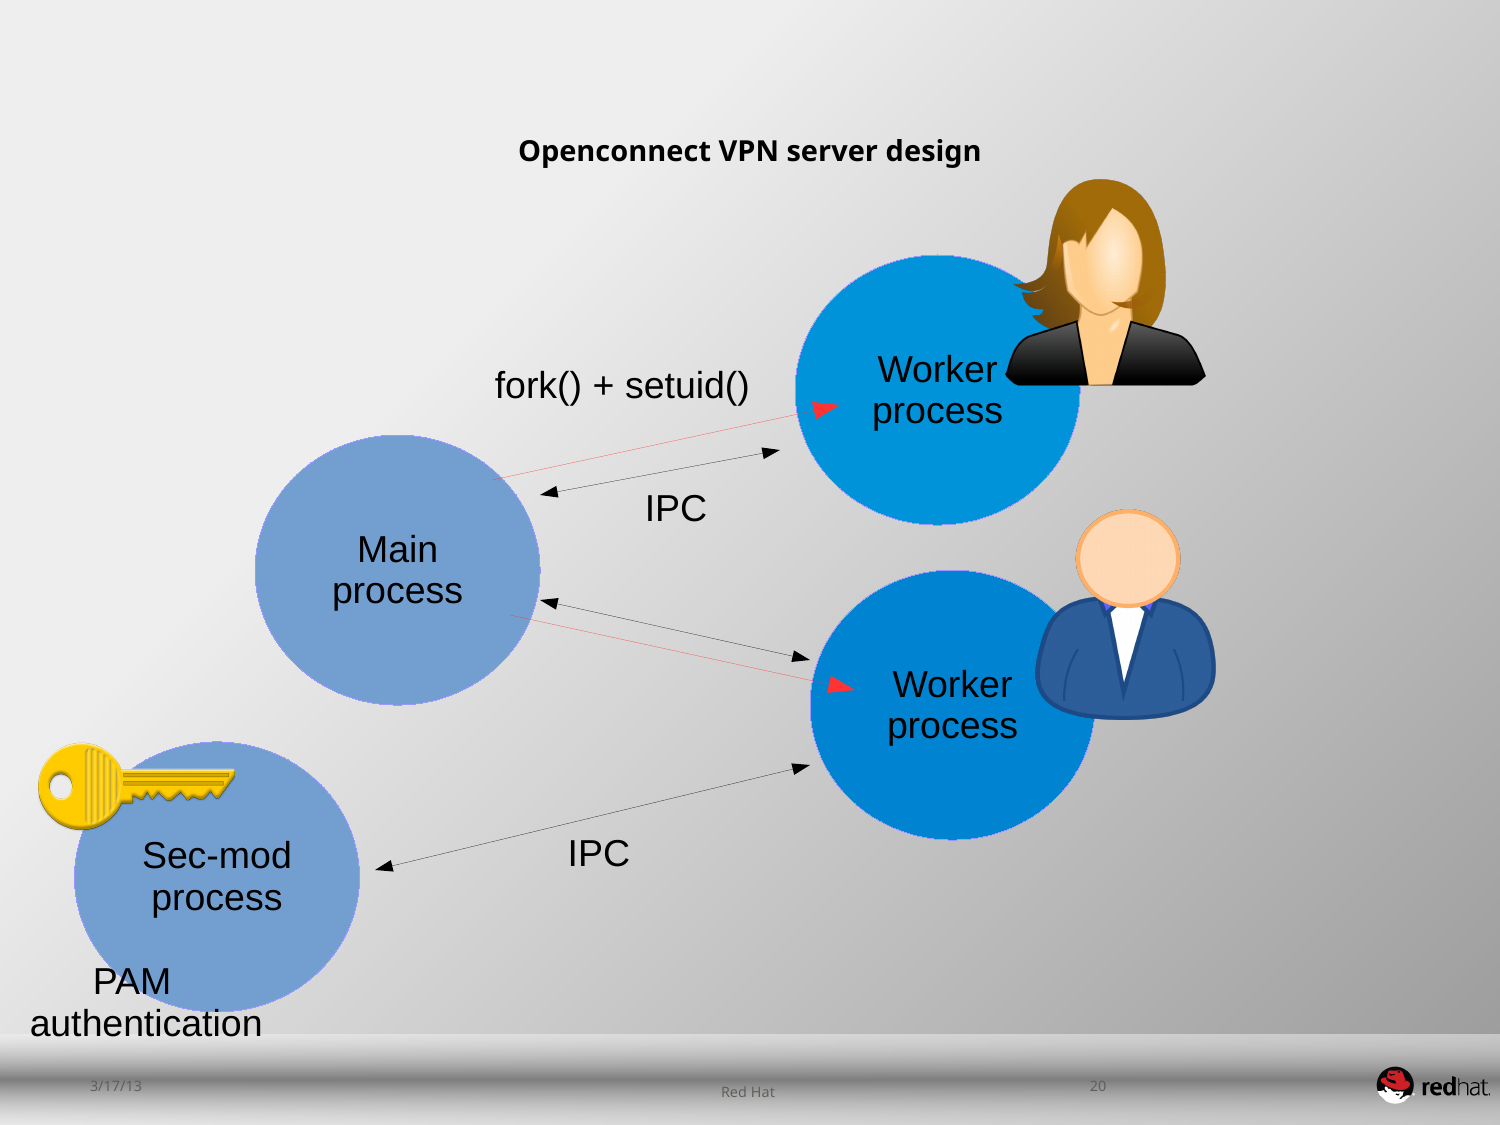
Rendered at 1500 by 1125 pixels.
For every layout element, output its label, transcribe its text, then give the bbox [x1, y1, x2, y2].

picture [38, 741, 235, 832]
title Openconnect VPN server design [75, 22, 1426, 188]
text_box fork() + setuid() [480, 356, 766, 414]
picture [1005, 179, 1206, 386]
text_box Main process [255, 435, 541, 706]
footer Red Hat [300, 1065, 1200, 1110]
text_box PAM authentication [15, 952, 278, 1052]
picture [1364, 1057, 1500, 1110]
slide_number <number> [1074, 1051, 1337, 1112]
text_box IPC [630, 479, 723, 537]
slide_number 3/17/13 [75, 1051, 425, 1112]
text_box IPC [552, 825, 646, 882]
picture [1035, 509, 1216, 721]
list [74, 209, 1425, 1012]
